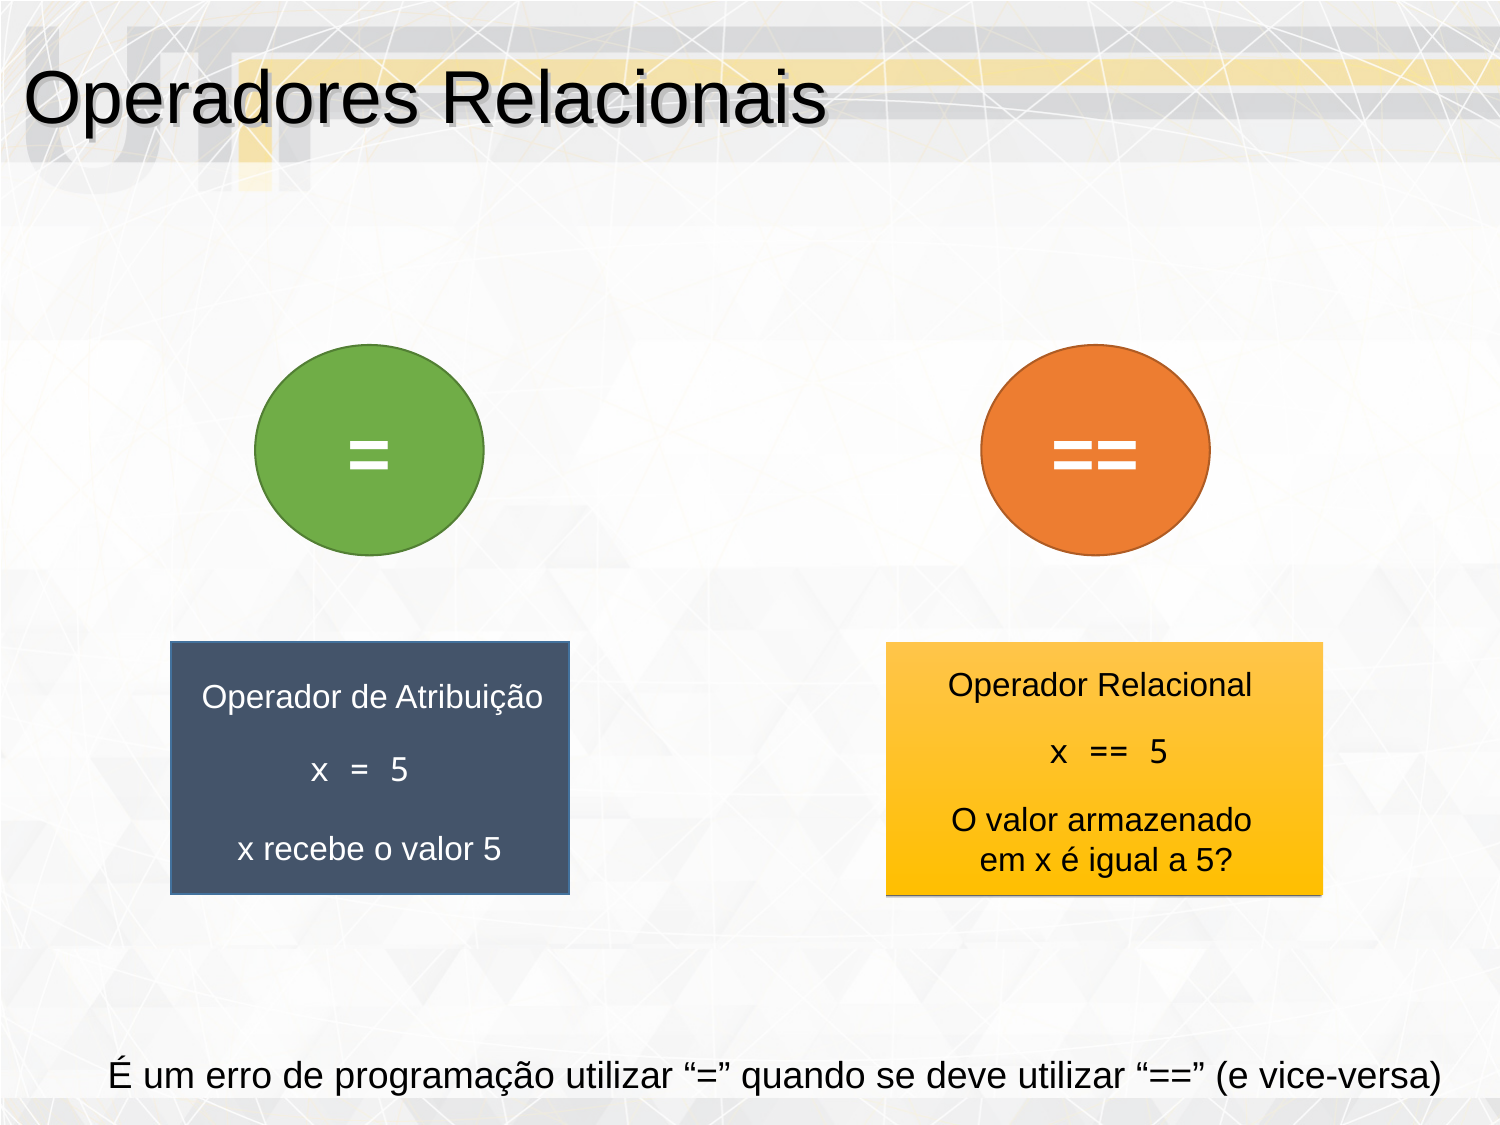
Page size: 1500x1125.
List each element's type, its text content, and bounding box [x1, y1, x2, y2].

text_box [170, 642, 569, 895]
text_box x = 5 [294, 740, 425, 796]
text_box x recebe o valor 5 [222, 819, 518, 875]
text_box [886, 642, 1324, 895]
text_box É um erro de programação utilizar “=” quando se deve utilizar “==” (e vice-versa) [92, 1043, 1458, 1104]
title Operadores Relacionais [23, 18, 1489, 178]
text_box x == 5 [1034, 722, 1184, 778]
text_box Operador de Atribuição [186, 667, 559, 723]
text_box Operador Relacional [933, 655, 1269, 695]
text_box = [255, 345, 484, 556]
text_box O valor armazenado em x é igual a 5? [936, 791, 1277, 886]
text_box == [981, 345, 1210, 556]
